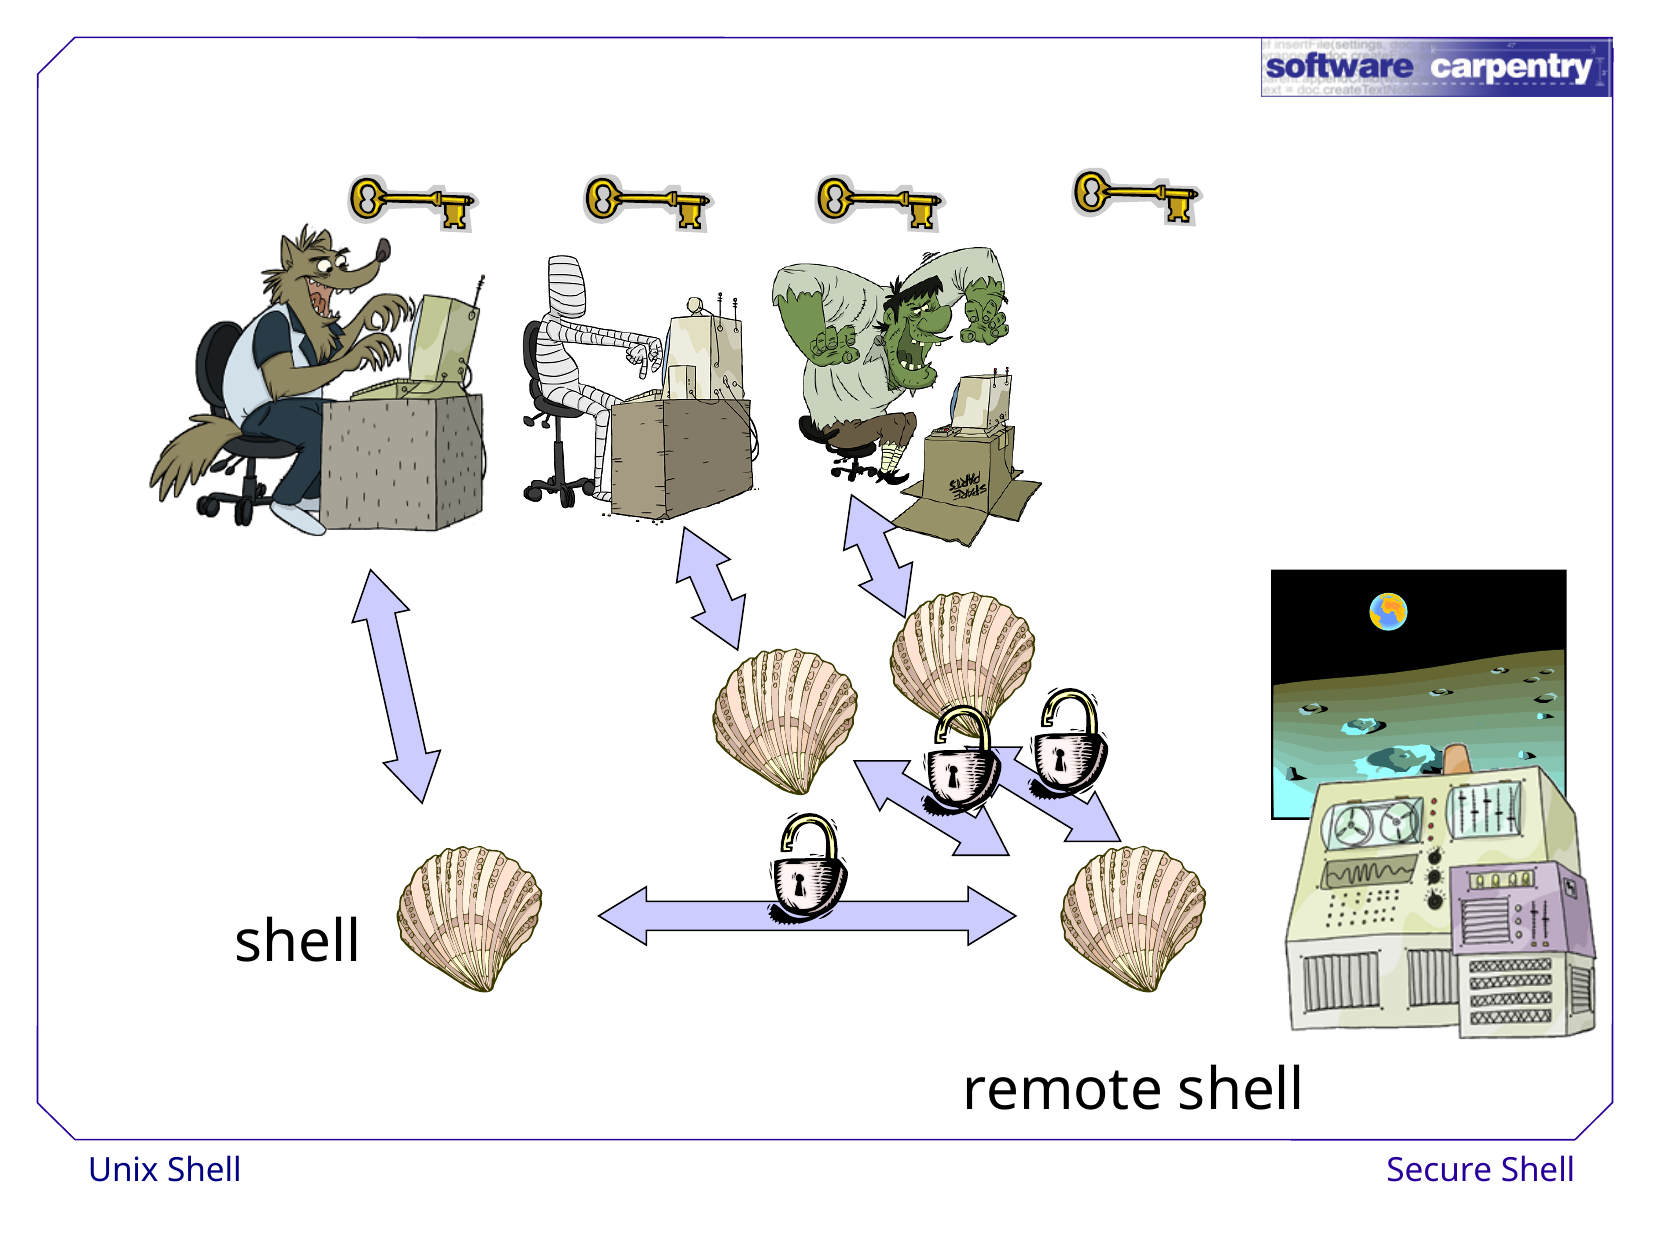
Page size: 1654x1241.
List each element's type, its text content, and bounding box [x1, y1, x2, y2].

text_box shell [145, 860, 395, 981]
text_box [1003, 747, 1121, 842]
picture [1069, 166, 1205, 228]
text_box [352, 569, 441, 804]
picture [137, 172, 1060, 567]
picture [710, 646, 860, 800]
picture [767, 811, 849, 927]
picture [395, 843, 545, 997]
text_box [843, 494, 913, 618]
text_box [854, 760, 1009, 856]
picture [1250, 569, 1639, 1063]
text_box [676, 527, 746, 650]
picture [1059, 843, 1208, 997]
picture [888, 589, 1110, 818]
text_box remote shell [925, 1008, 1342, 1130]
picture [1261, 39, 1613, 97]
text_box [598, 886, 1016, 946]
